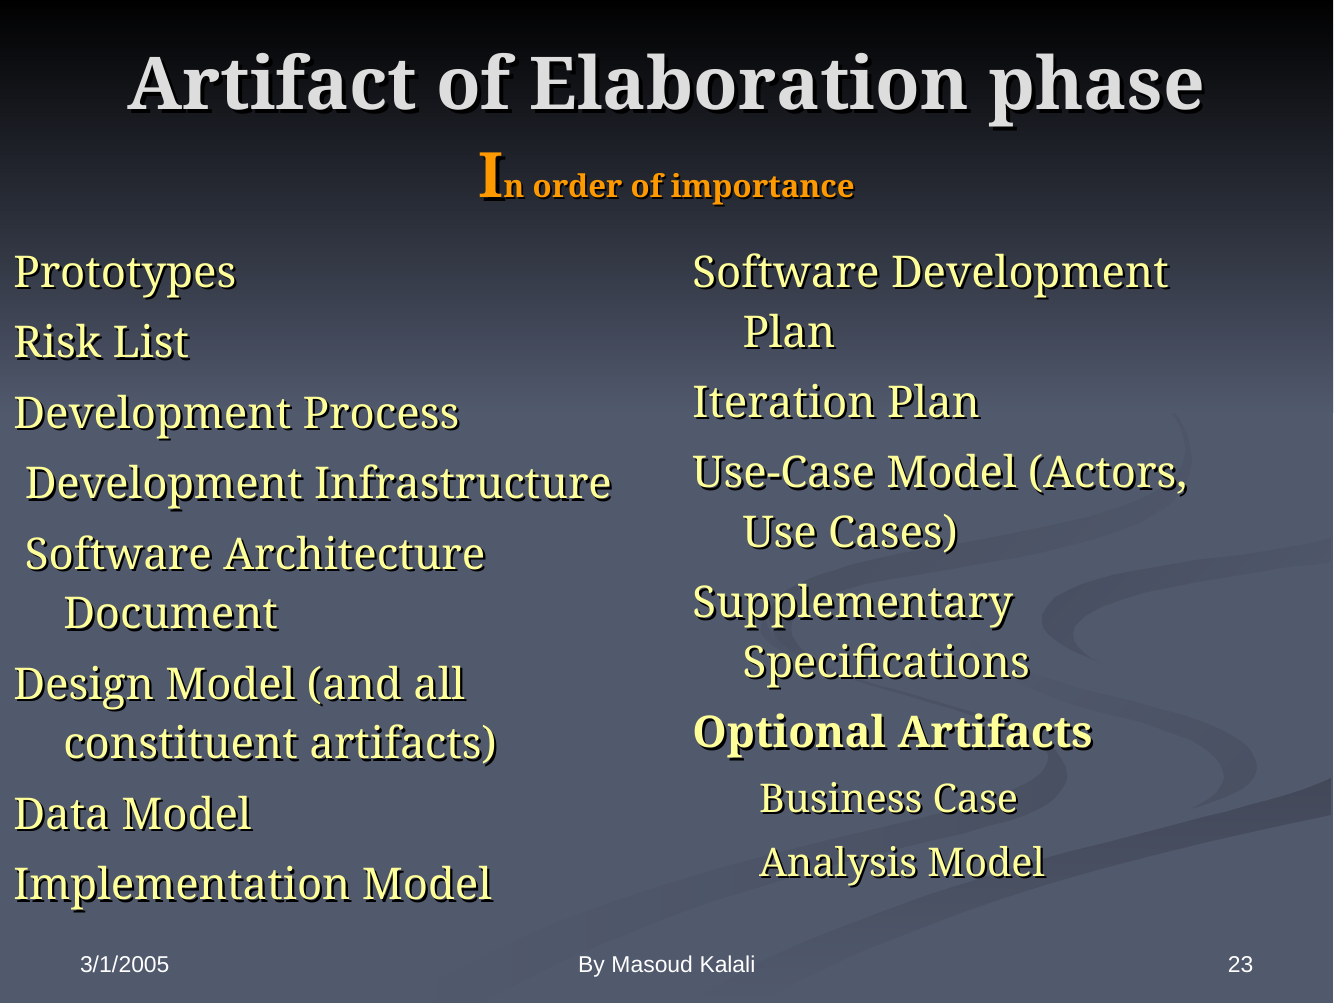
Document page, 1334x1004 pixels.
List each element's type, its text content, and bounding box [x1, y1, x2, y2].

list Software Development Plan Iteration Plan Use-Case Model (Actors, Use Cases) Supplementary Specifications Optional Artifacts Business Case Analysis Model [679, 234, 1280, 897]
list Prototypes Risk List Development Process Development Infrastructure Software Architecture Document Design Model (and all constituent artifacts) Data Model Implementation Model [0, 234, 655, 897]
title Artifact of Elaboration phase In order of importance [66, 35, 1267, 212]
